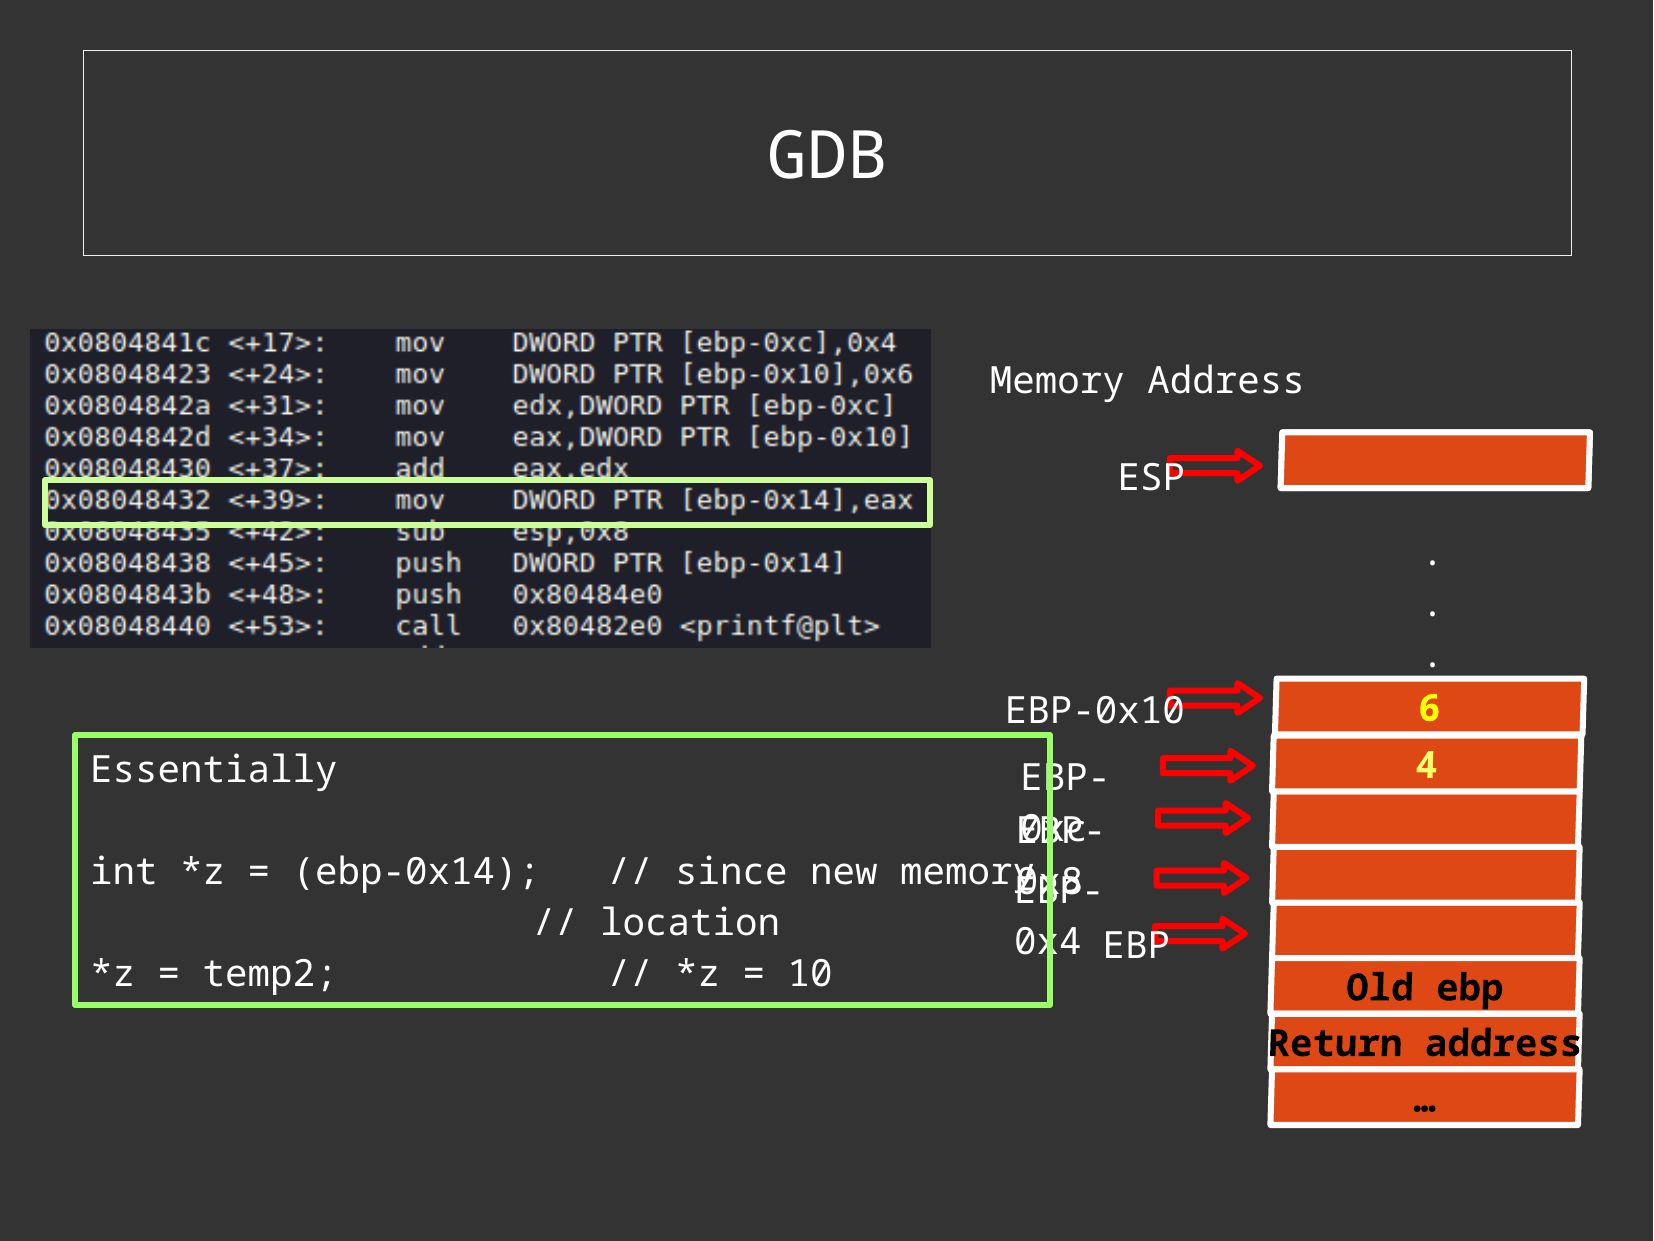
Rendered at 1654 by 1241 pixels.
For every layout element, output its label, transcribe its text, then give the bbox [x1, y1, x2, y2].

text_box ESP [1012, 443, 1174, 496]
text_box [1280, 432, 1590, 489]
text_box EBP-0x4 [999, 855, 1047, 909]
text_box EBP [997, 911, 1047, 964]
picture [48, 483, 927, 522]
text_box Return address [1270, 1013, 1580, 1070]
text_box … [1270, 1069, 1580, 1126]
text_box . . . [1406, 518, 1456, 646]
text_box 6 [1274, 678, 1585, 735]
picture [30, 329, 931, 706]
text_box EBP-0x8 [1053, 796, 1162, 849]
text_box EBP-0x8 [1000, 795, 1047, 849]
text_box Memory Address [975, 345, 1268, 399]
text_box EBP-0x4 [1053, 855, 1161, 909]
text_box EBP [1053, 911, 1159, 964]
text_box Old ebp [1270, 958, 1580, 1014]
text_box EBP-0x10 [990, 675, 1204, 729]
text_box GDB [83, 50, 1572, 256]
text_box Essentially int *z = (ebp-0x14); // since new memory // location *z = temp2; // *z = 10 [75, 735, 893, 938]
text_box EBP-0xc [1005, 743, 1047, 796]
text_box 4 [1272, 735, 1582, 792]
text_box [1272, 792, 1580, 958]
text_box EBP-0xc [1053, 743, 1167, 796]
